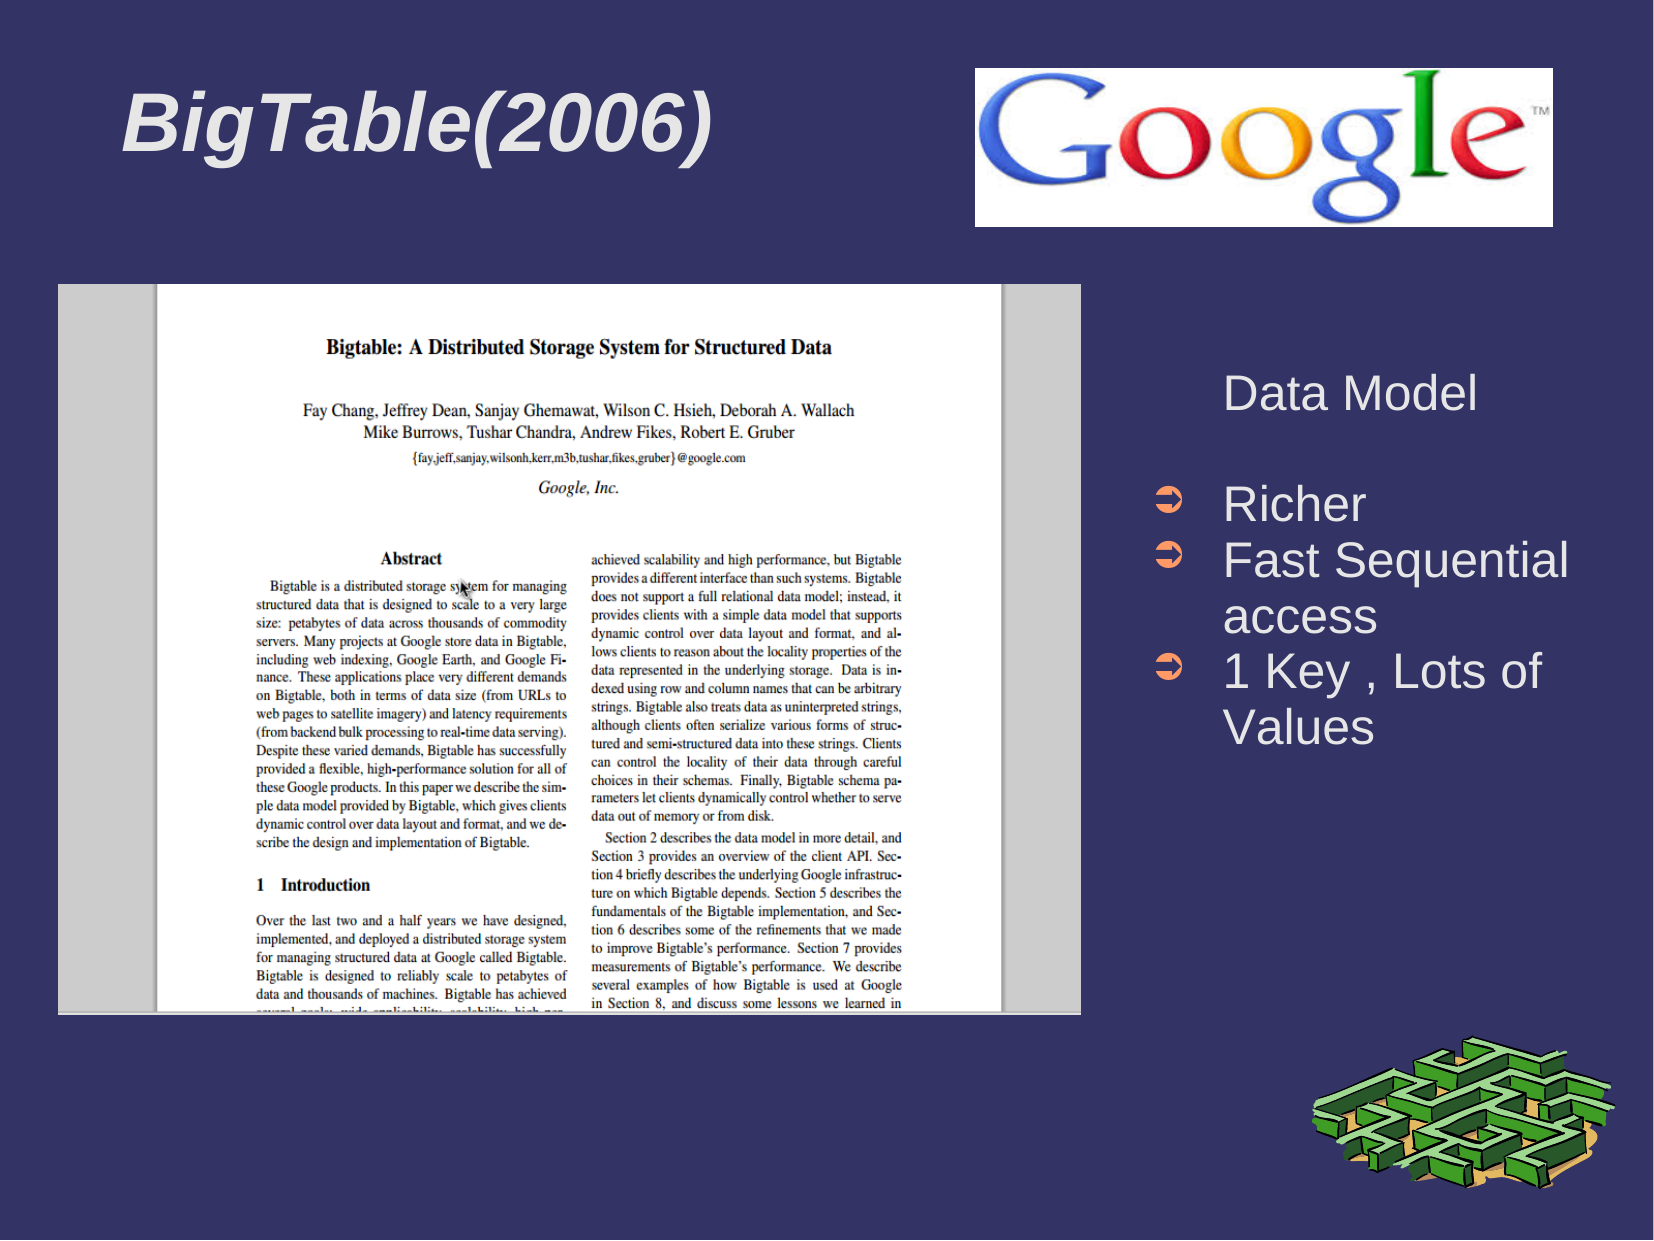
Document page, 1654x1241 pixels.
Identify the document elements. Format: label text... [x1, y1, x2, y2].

list Data Model Richer Fast Sequential access 1 Key , Lots of Values [1140, 364, 1621, 1085]
picture [58, 284, 1081, 1015]
picture [975, 68, 1553, 227]
title BigTable(2006) [121, 19, 1534, 227]
